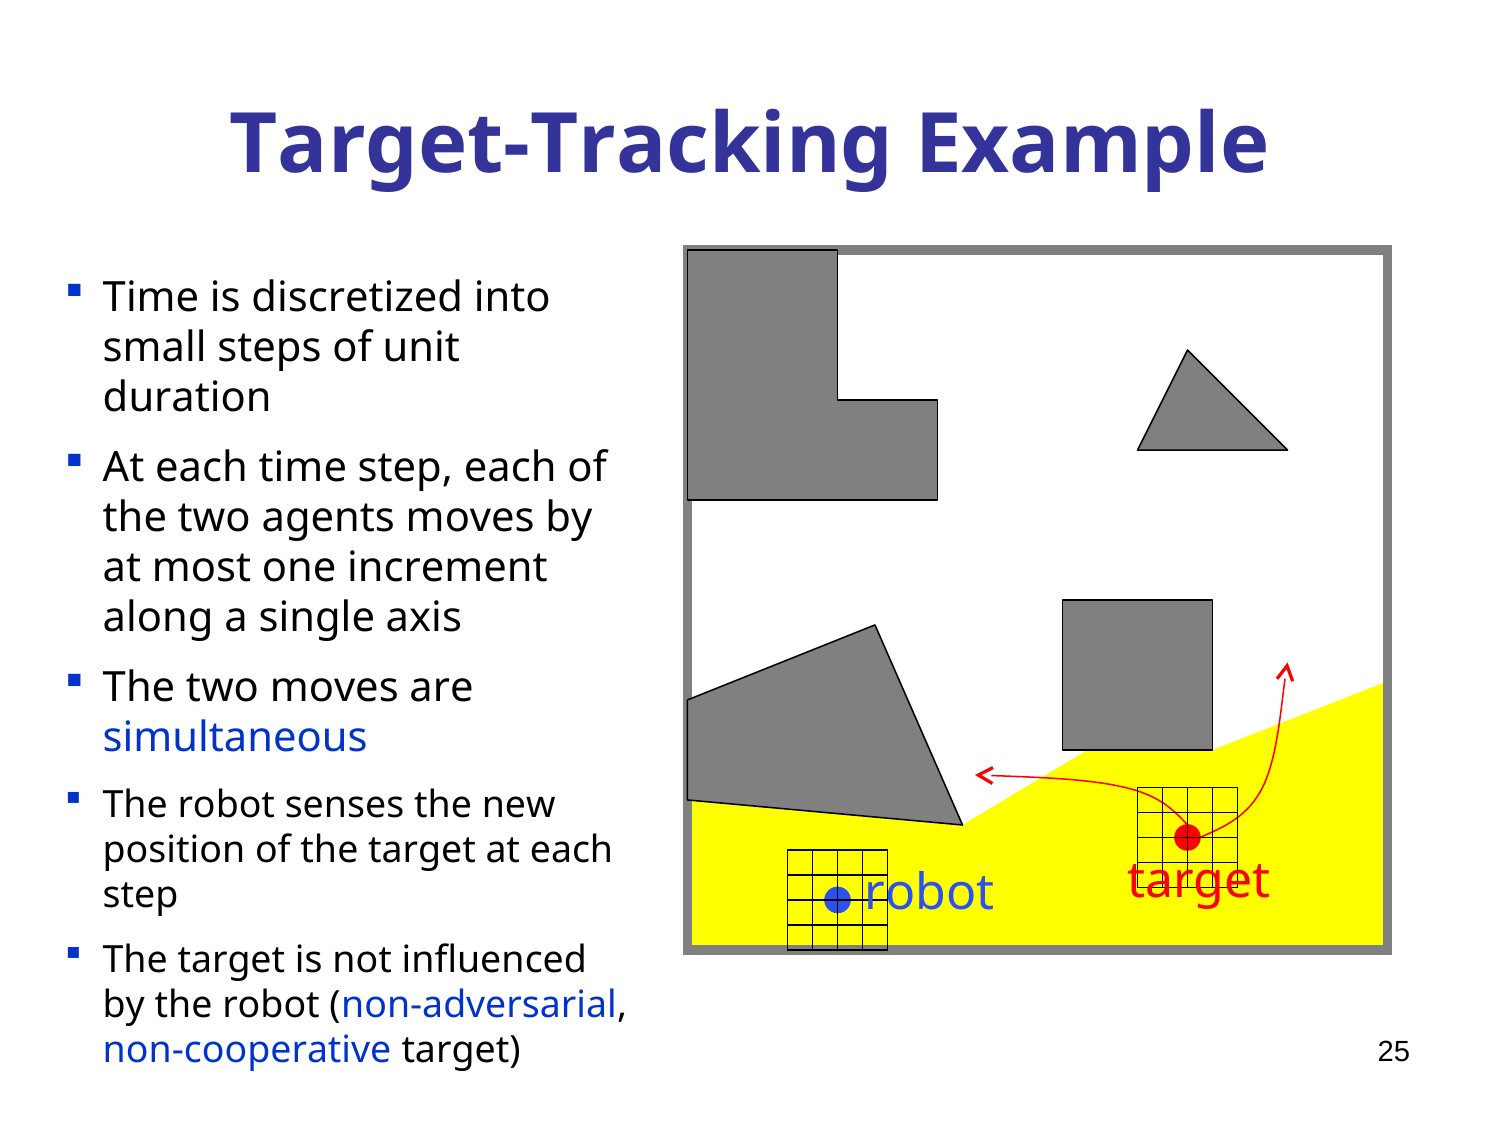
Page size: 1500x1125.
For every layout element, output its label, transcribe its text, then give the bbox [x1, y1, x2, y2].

text_box [1163, 788, 1187, 812]
text_box [1163, 813, 1187, 837]
text_box [1188, 788, 1212, 812]
text_box <number> [1074, 1024, 1426, 1103]
text_box [1138, 813, 1162, 837]
text_box [1213, 813, 1237, 830]
text_box [813, 901, 837, 924]
text_box [788, 876, 812, 899]
text_box [1213, 820, 1237, 837]
text_box [838, 901, 849, 924]
text_box [838, 926, 862, 945]
text_box [863, 928, 887, 945]
text_box [1137, 349, 1288, 451]
text_box [813, 926, 837, 945]
text_box [813, 876, 837, 899]
text_box [1138, 788, 1162, 800]
text_box [1188, 813, 1212, 837]
text_box [788, 851, 812, 874]
text_box [838, 851, 862, 874]
text_box [1163, 805, 1172, 812]
text_box [813, 851, 837, 874]
text_box [687, 624, 1383, 945]
title Target-Tracking Example [75, 45, 1426, 233]
text_box robot [849, 852, 1010, 928]
text_box [1138, 793, 1162, 812]
text_box [788, 926, 812, 945]
text_box [687, 249, 938, 500]
text_box [838, 876, 849, 899]
text_box [1044, 600, 1278, 815]
text_box target [1112, 839, 1286, 916]
text_box Time is discretized into small steps of unit duration At each time step, each of the two agents moves by at most one increment along a single axis The two moves are simultaneous The robot senses the new position of the target at each step The target is not influenced by the robot (non-adversarial, non-cooperative target) [50, 262, 651, 1078]
text_box [788, 901, 812, 924]
text_box [1178, 813, 1187, 822]
text_box [1213, 788, 1237, 812]
